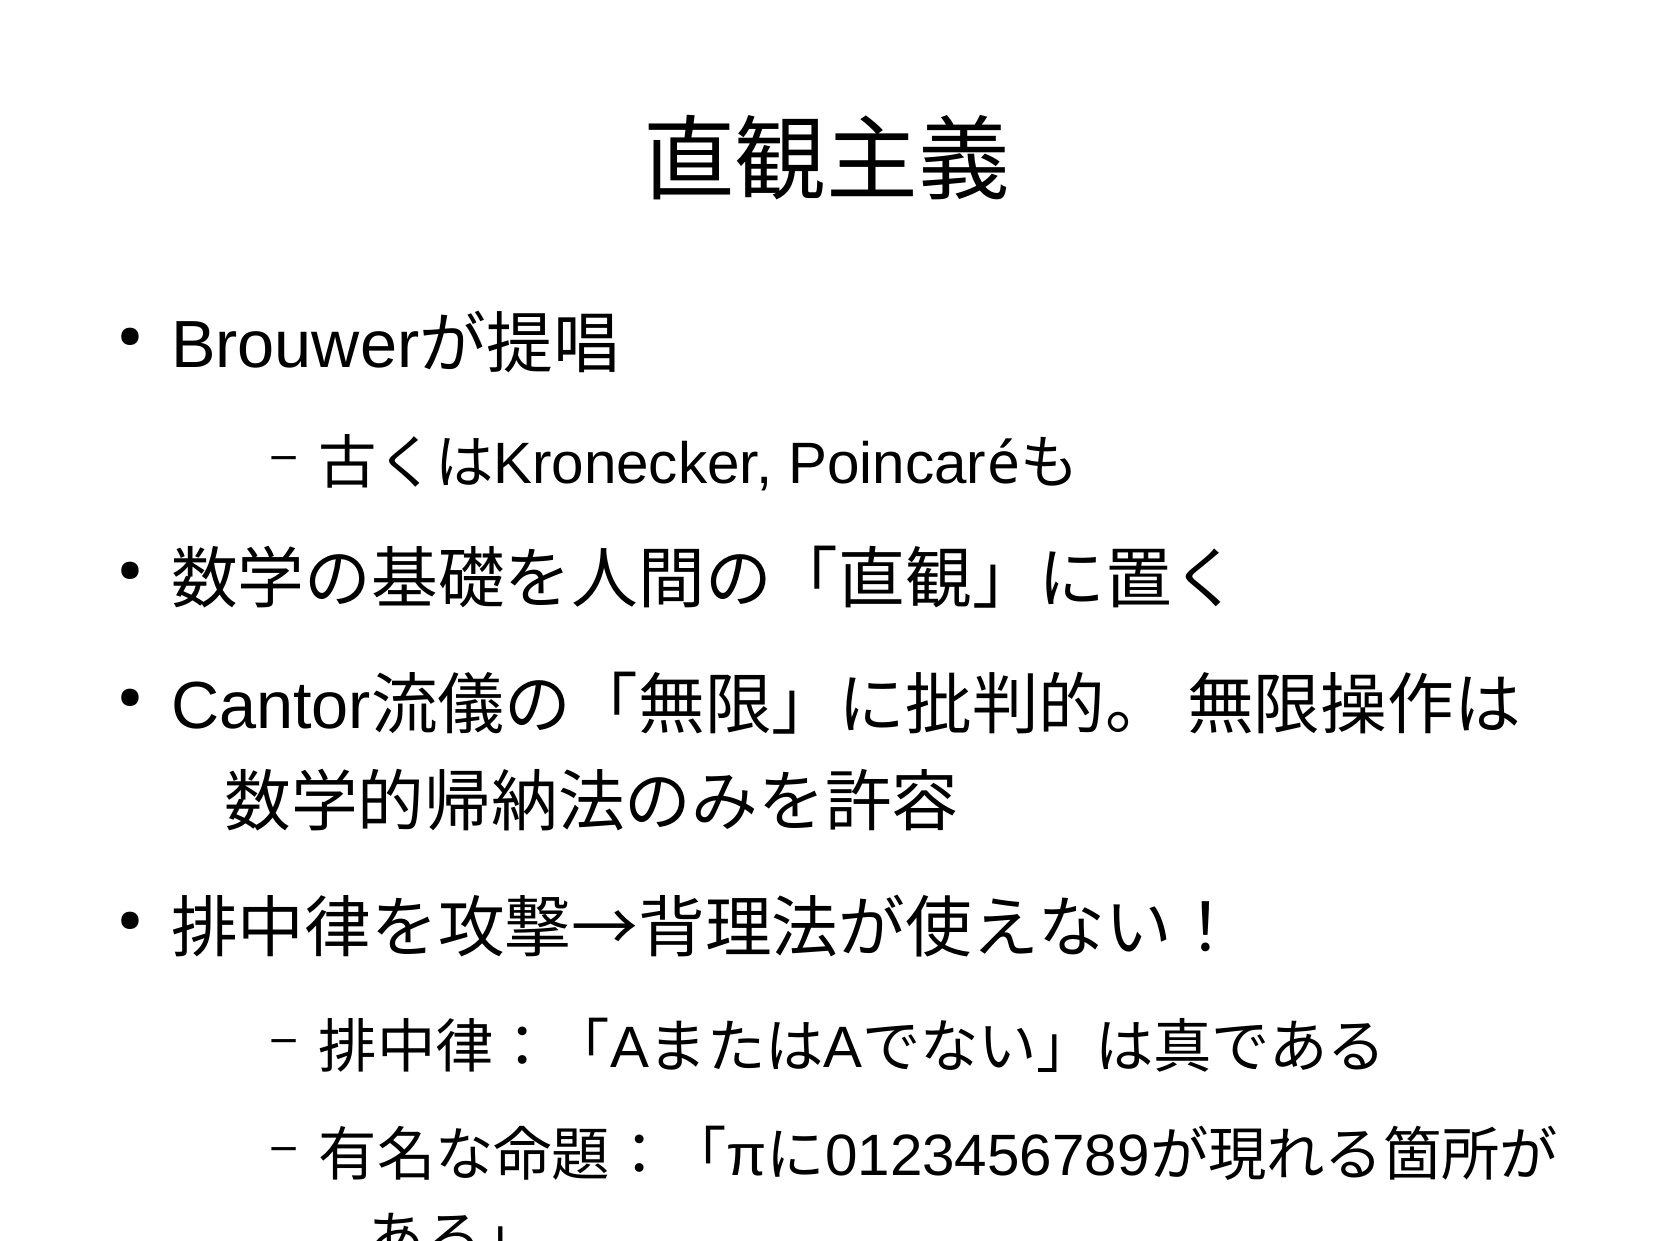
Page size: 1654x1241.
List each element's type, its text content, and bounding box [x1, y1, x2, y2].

title 直観主義 [82, 56, 1571, 250]
list Brouwerが提唱 古くはKronecker, Poincaréも 数学の基礎を人間の「直観」に置く Cantor流儀の「無限」に批判的。 無限操作は数学的帰納法のみを許容 排中律を攻撃→背理法が使えない！ 排中律：「AまたはAでない」は真である 有名な命題：「πに0123456789が現れる箇所がある」 堅固だが、とても窮屈な数学が出来上がる [82, 290, 1571, 1241]
